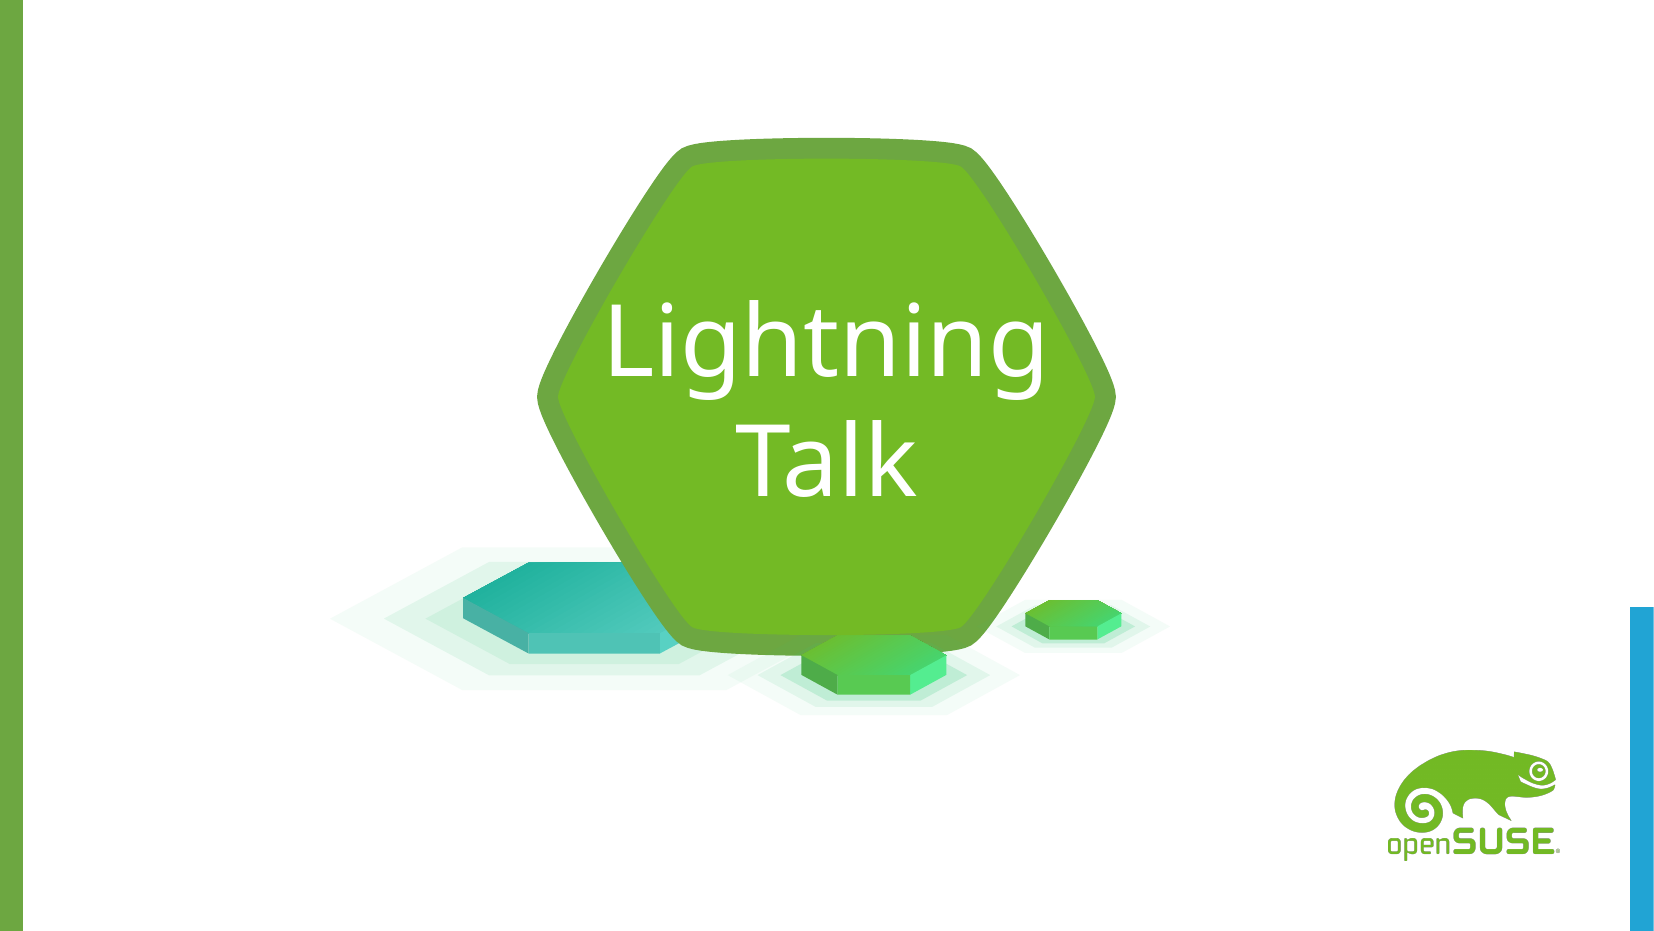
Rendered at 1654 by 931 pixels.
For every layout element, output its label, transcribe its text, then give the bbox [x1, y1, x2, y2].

text_box [976, 599, 1171, 653]
text_box Lightning Talk [558, 158, 1095, 635]
picture [1388, 750, 1560, 861]
text_box [330, 547, 1020, 716]
